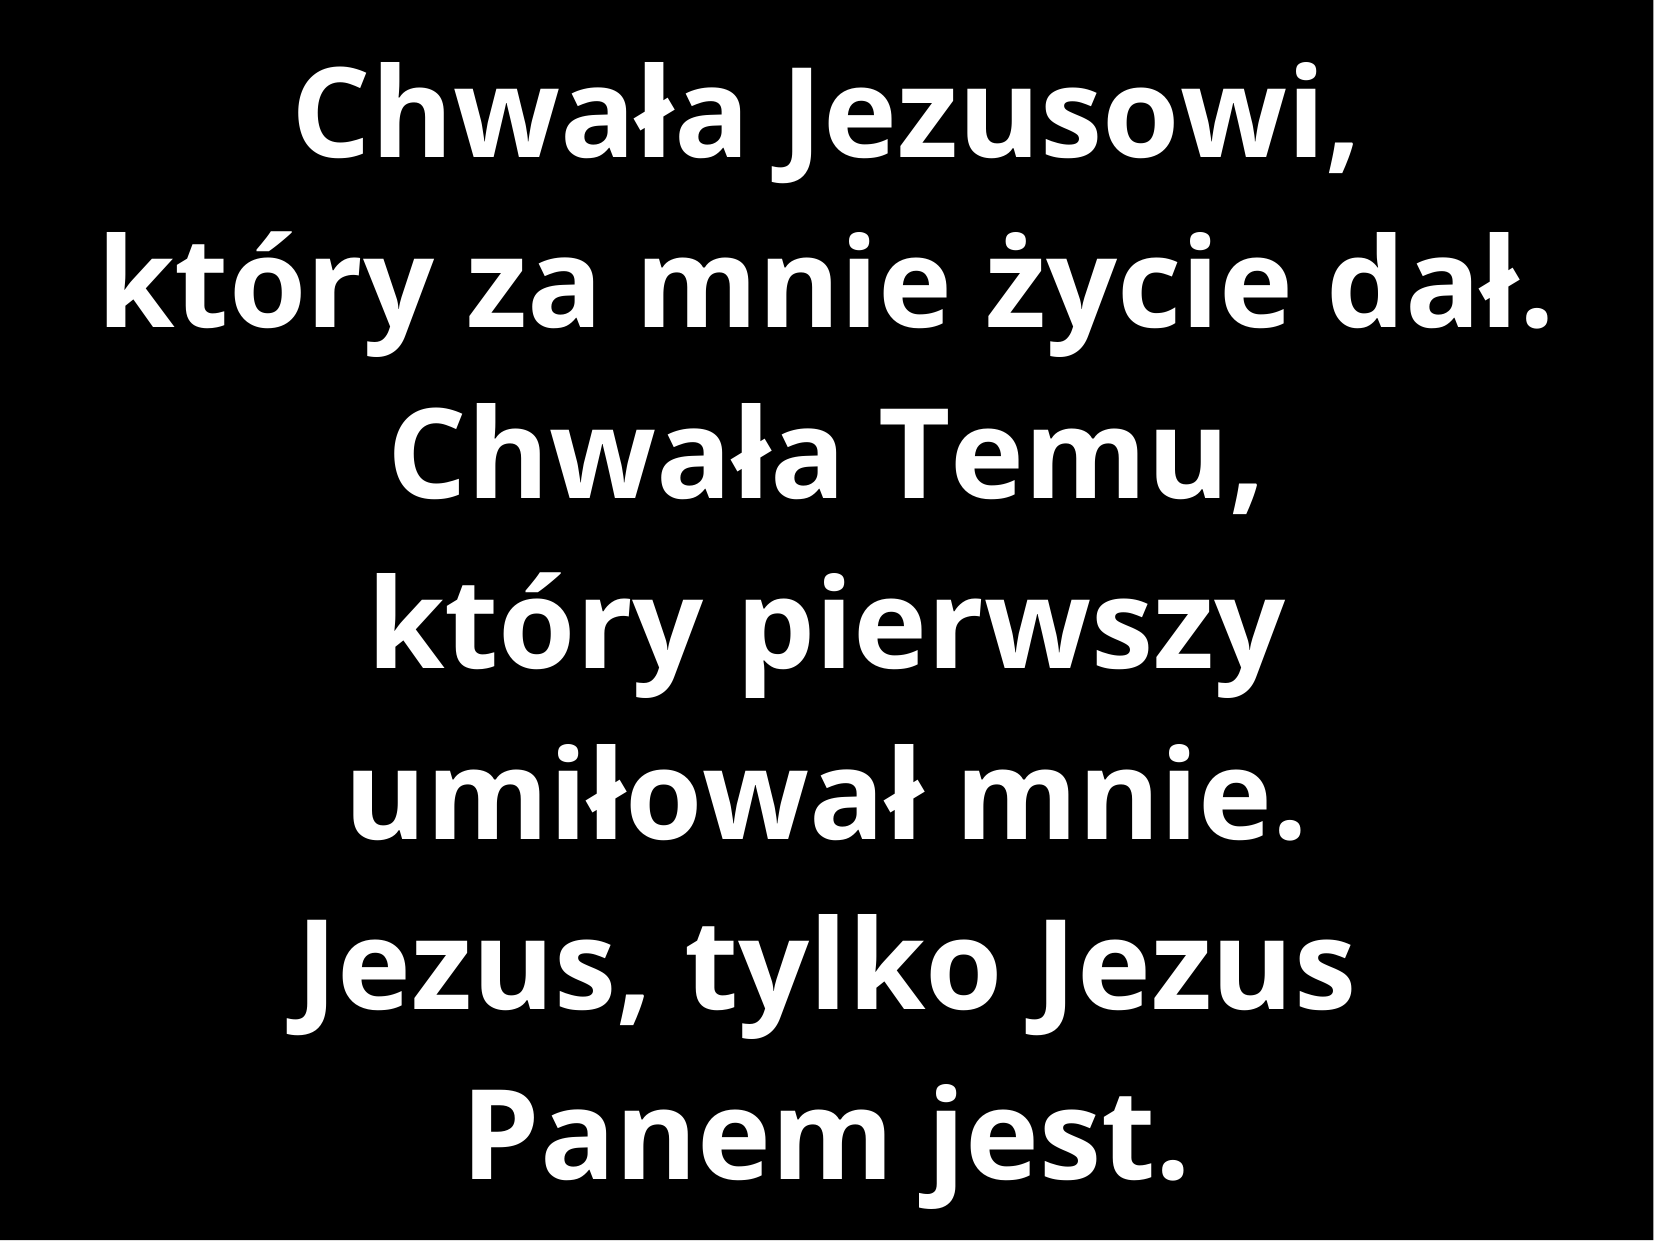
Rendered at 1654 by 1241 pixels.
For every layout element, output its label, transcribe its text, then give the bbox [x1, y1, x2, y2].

title Chwała Jezusowi, który za mnie życie dał. Chwała Temu, który pierwszy umiłował mnie. Jezus, tylko Jezus Panem jest. [0, 0, 1654, 1241]
